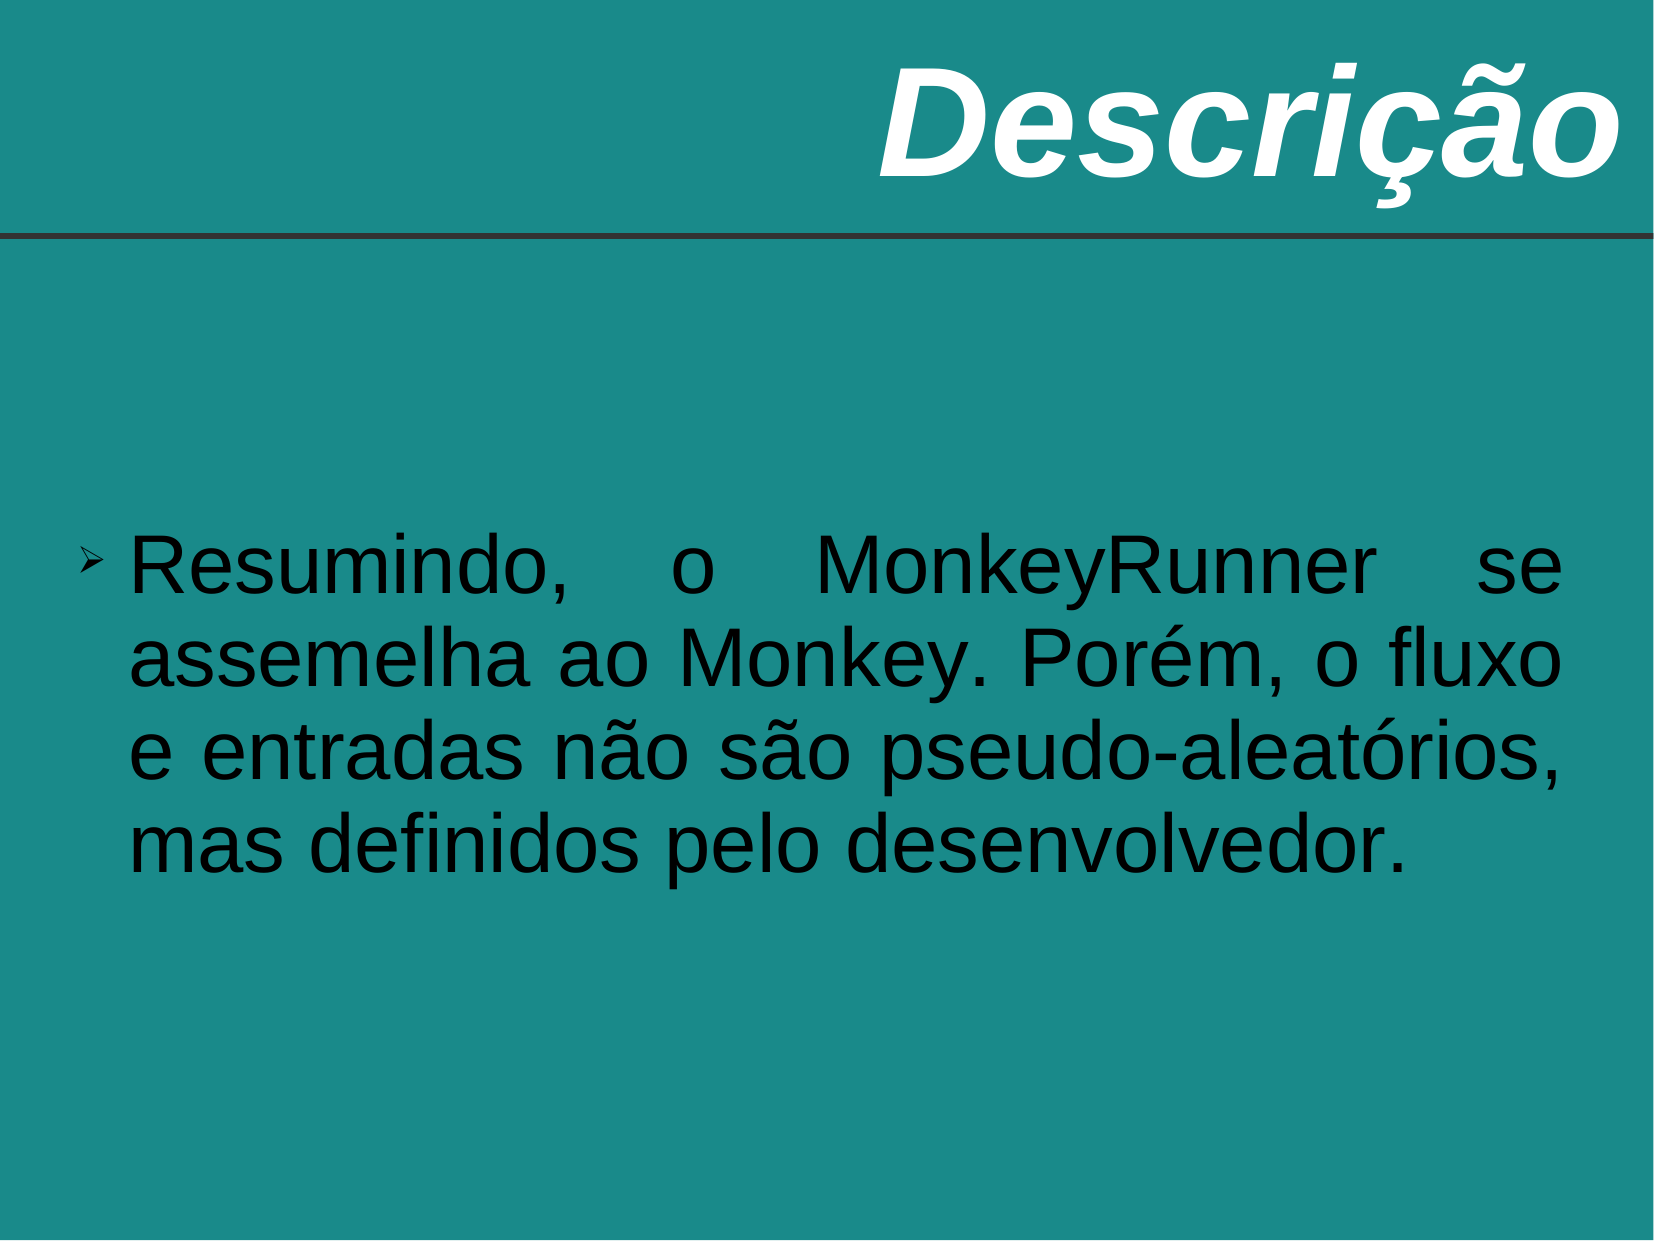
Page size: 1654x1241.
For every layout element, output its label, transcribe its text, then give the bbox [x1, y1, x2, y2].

text_box [0, 0, 1654, 233]
text_box [0, 239, 1654, 1241]
text_box Resumindo, o MonkeyRunner se assemelha ao Monkey. Porém, o fluxo e entradas não são pseudo-aleatórios, mas definidos pelo desenvolvedor. [77, 517, 1565, 891]
text_box Descrição [15, 27, 1640, 218]
